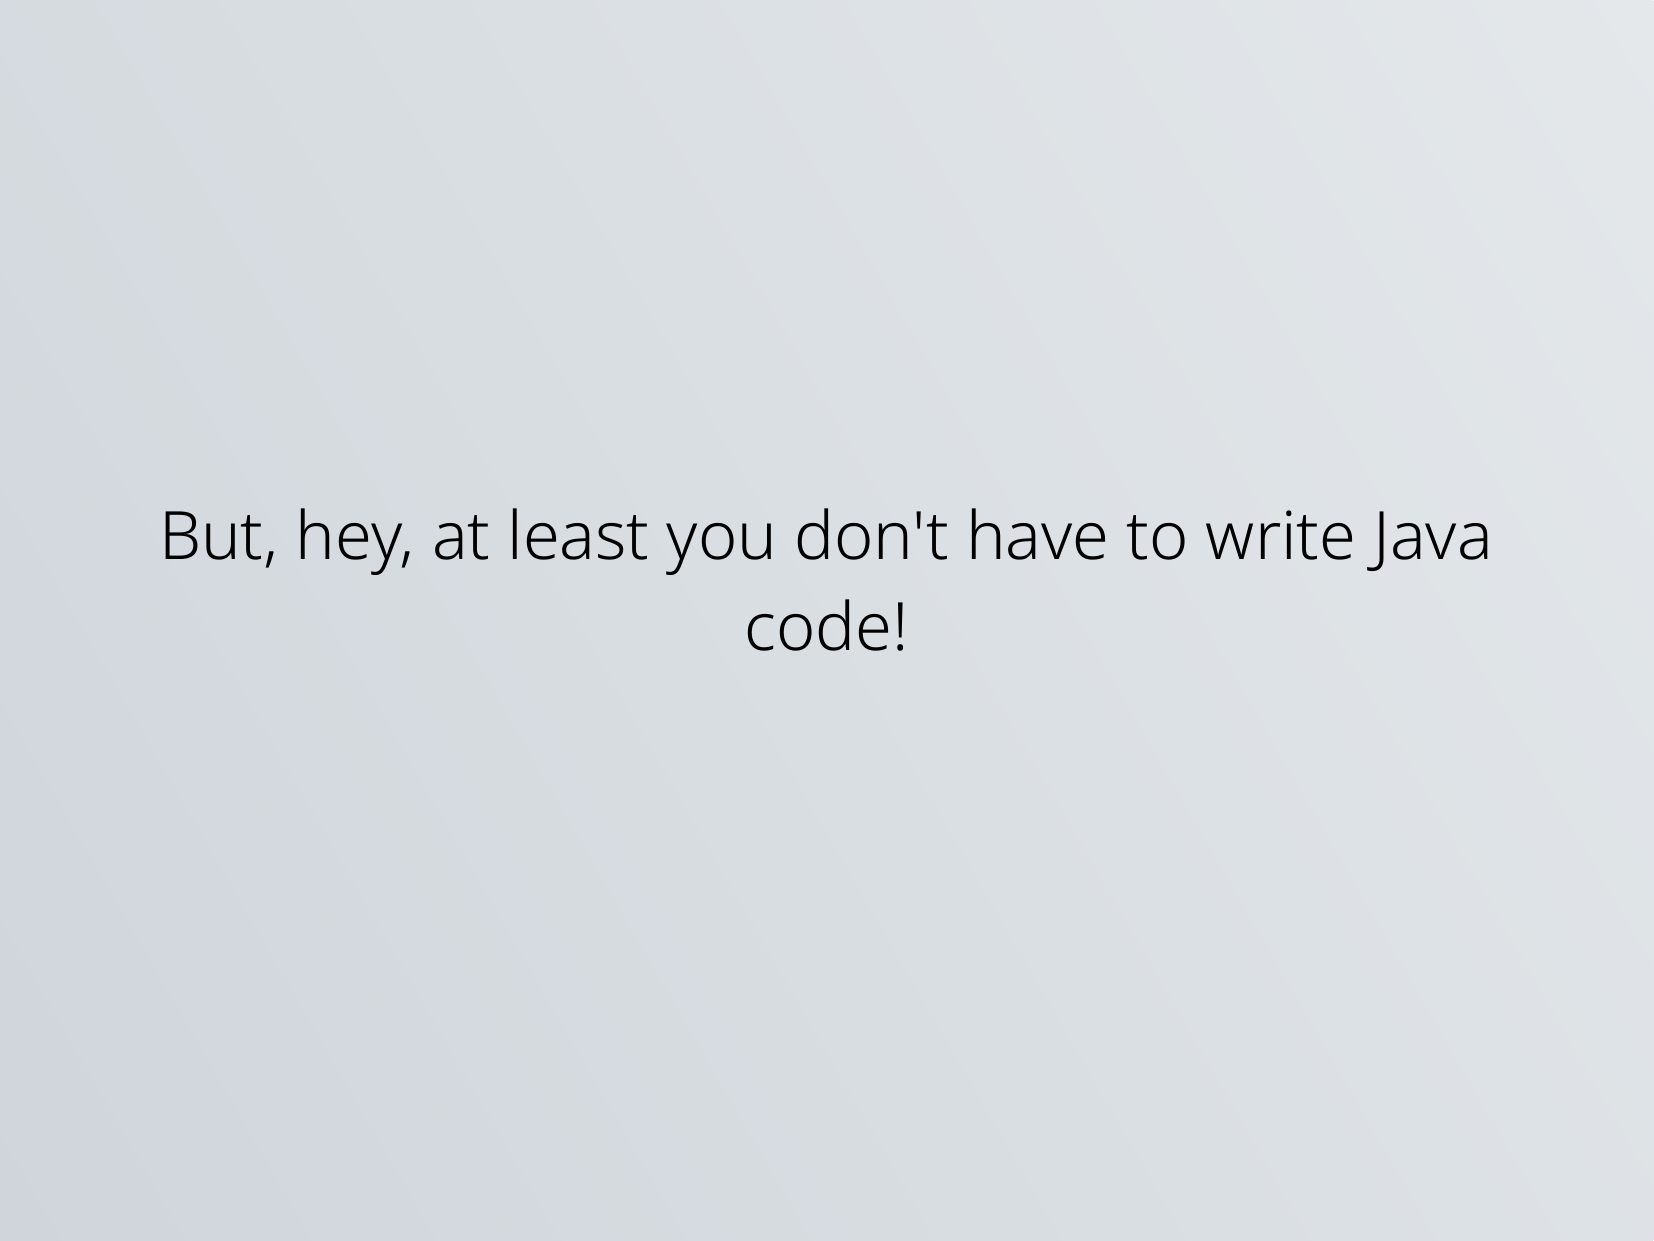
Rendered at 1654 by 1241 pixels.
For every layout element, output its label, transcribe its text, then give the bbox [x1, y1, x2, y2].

subtitle But, hey, at least you don't have to write Java code! [82, 56, 1571, 1102]
